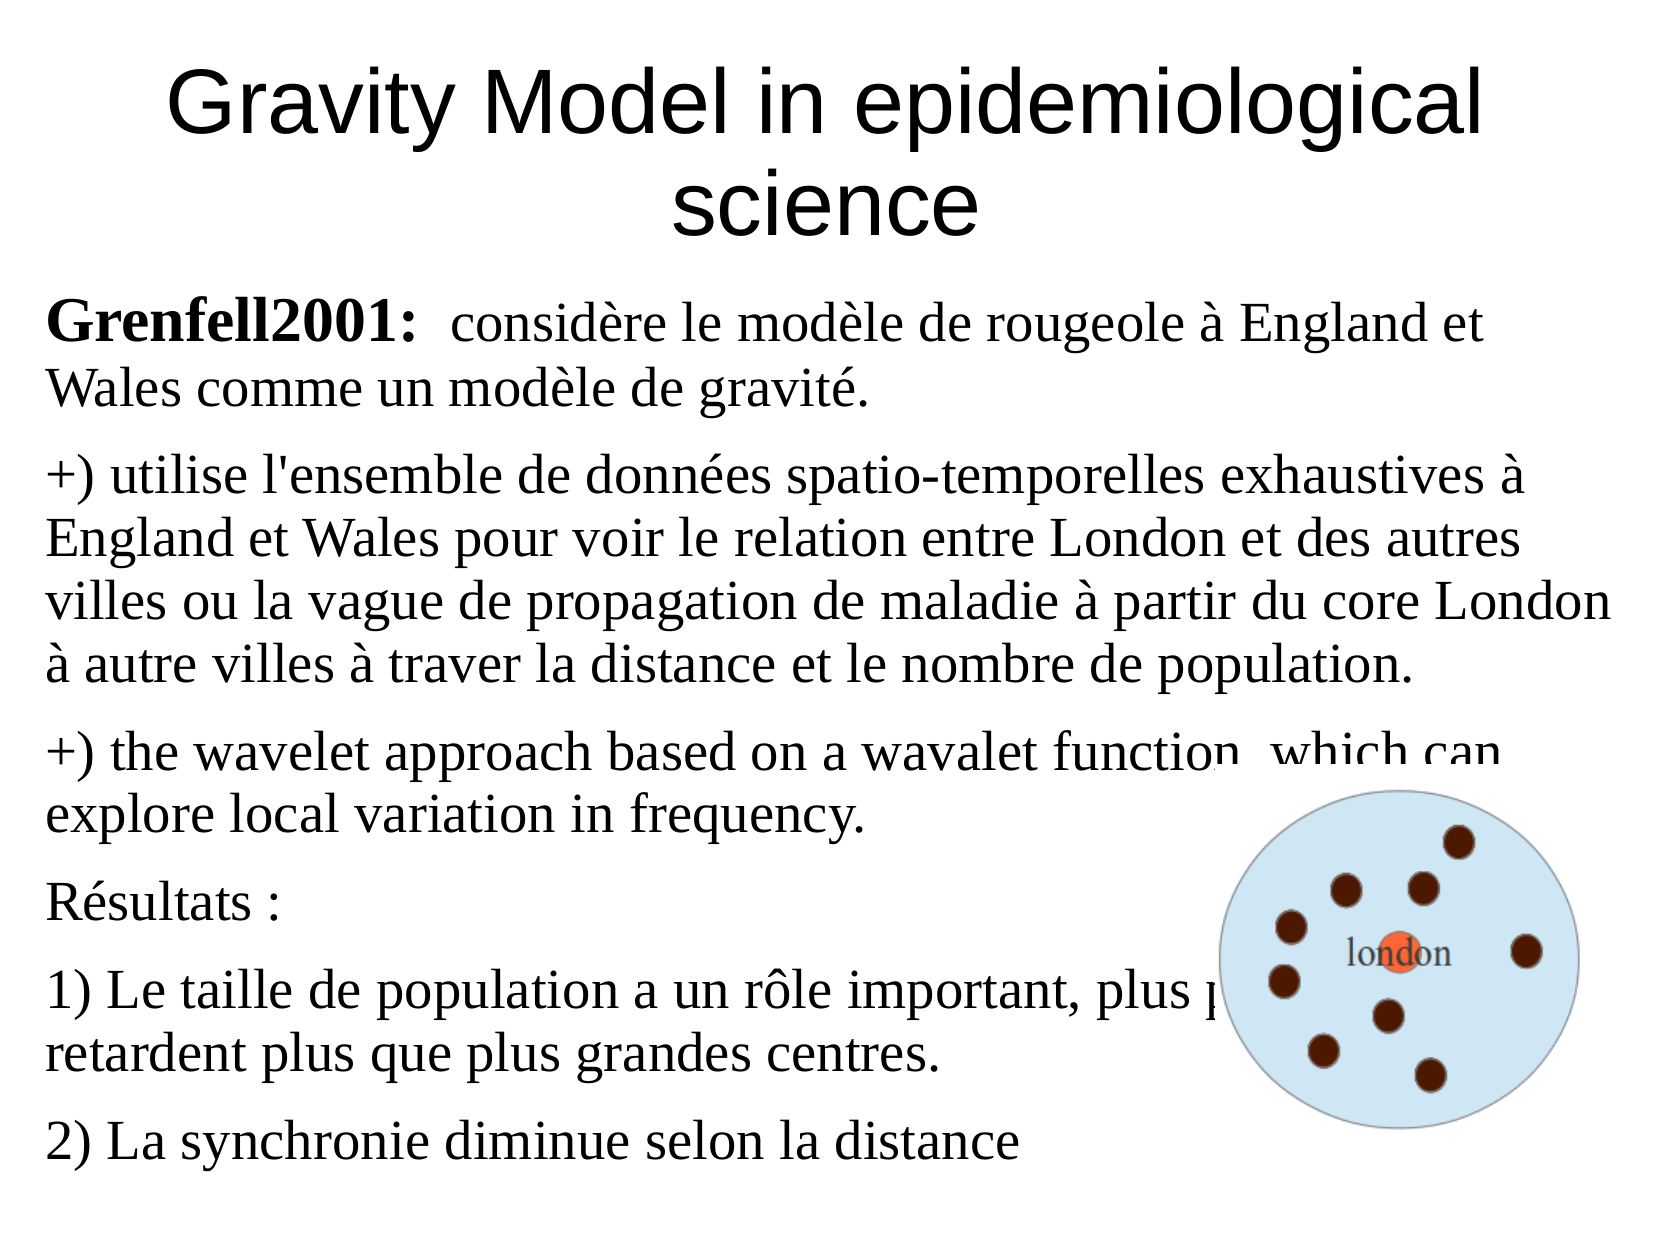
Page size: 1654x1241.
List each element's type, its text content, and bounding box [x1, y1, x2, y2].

list Grenfell2001: considère le modèle de rougeole à England et Wales comme un modèle de gravité. +) utilise l'ensemble de données spatio-temporelles exhaustives à England et Wales pour voir le relation entre London et des autres villes ou la vague de propagation de maladie à partir du core London à autre villes à traver la distance et le nombre de population. +) the wavelet approach based on a wavalet function, which can explore local variation in frequency. Résultats : 1) Le taille de population a un rôle important, plus petites centres retardent plus que plus grandes centres. 2) La synchronie diminue selon la distance [45, 285, 1621, 1186]
picture [1215, 764, 1591, 1149]
title Gravity Model in epidemiological science [82, 49, 1571, 257]
